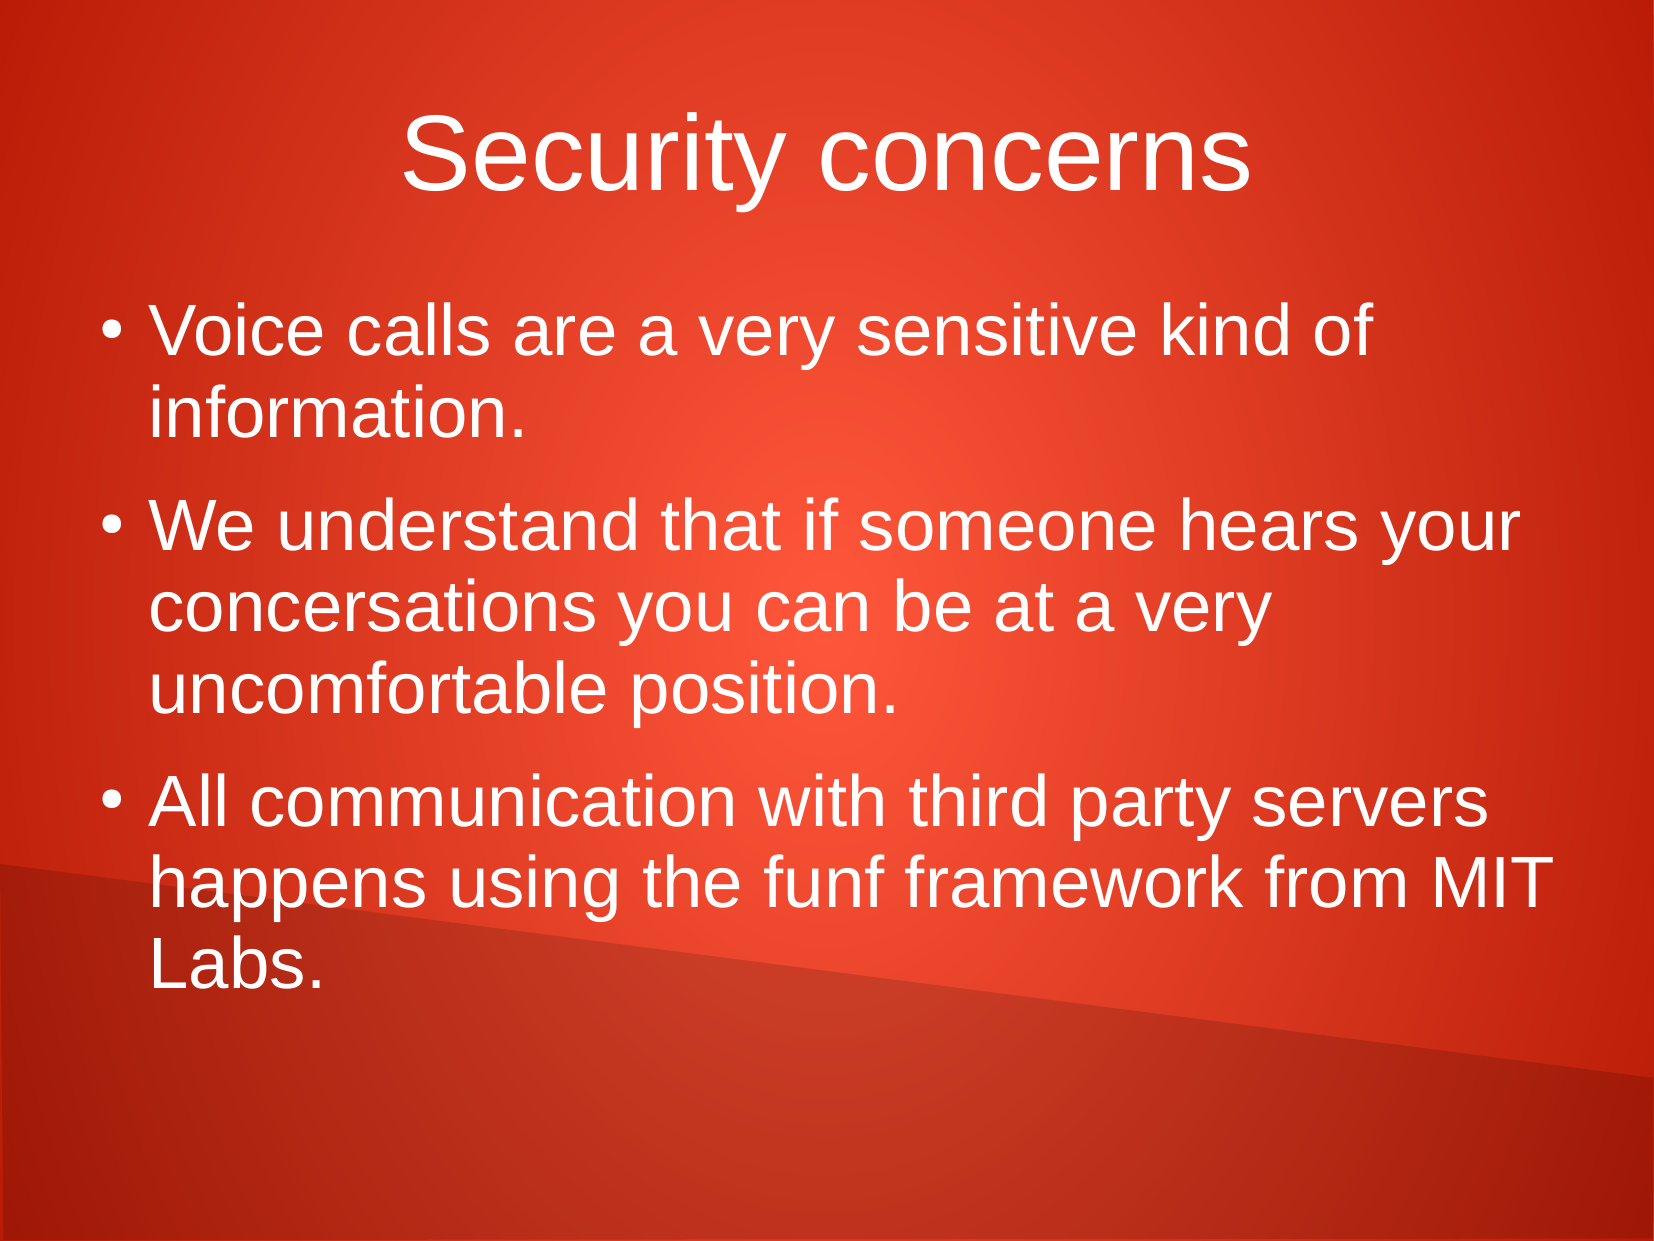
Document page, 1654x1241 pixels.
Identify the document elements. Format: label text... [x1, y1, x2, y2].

title Security concerns [82, 49, 1571, 257]
list Voice calls are a very sensitive kind of information. We understand that if someone hears your concersations you can be at a very uncomfortable position. All communication with third party servers happens using the funf framework from MIT Labs. [82, 290, 1571, 1010]
